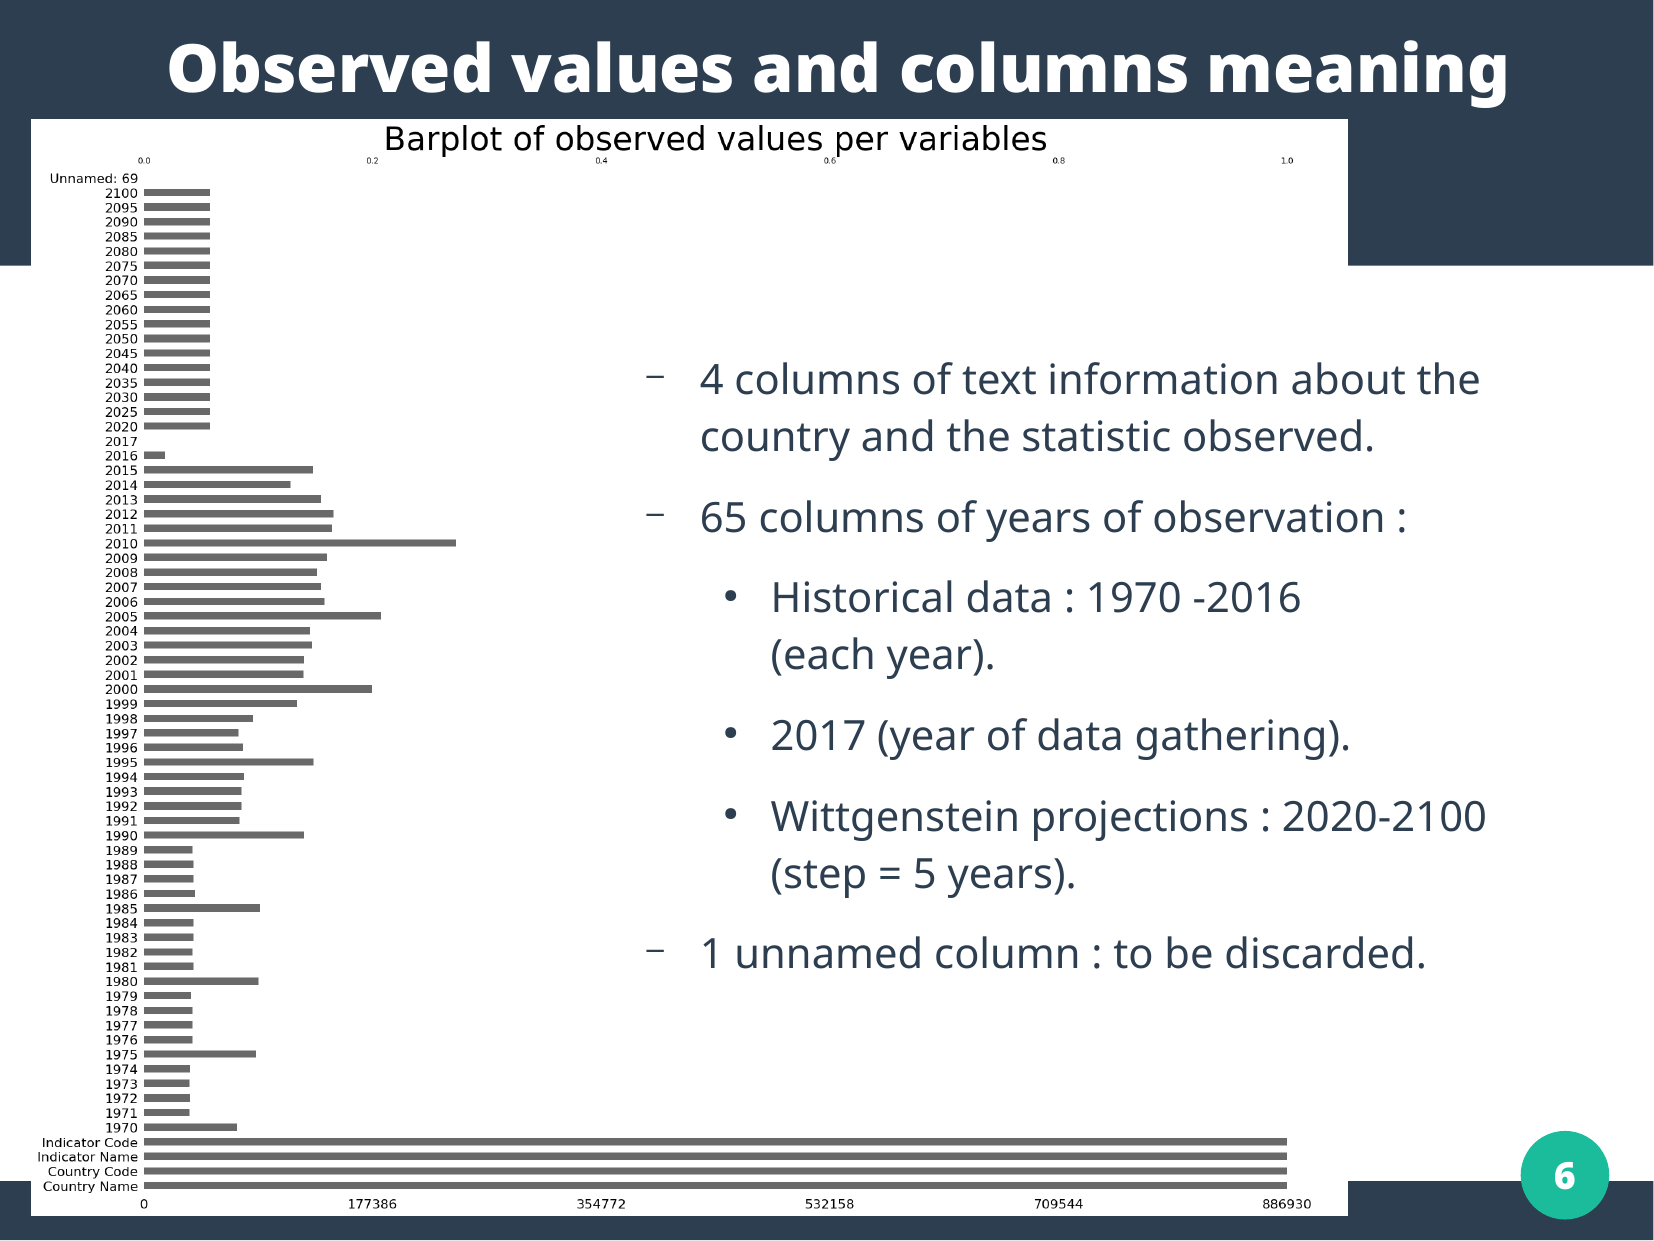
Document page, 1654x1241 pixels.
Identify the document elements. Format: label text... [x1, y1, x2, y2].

text_box 4 columns of text information about the country and the statistic observed. 65 columns of years of observation : Historical data : 1970 -2016 (each year). 2017 (year of data gathering). Wittgenstein projections : 2020-2100 (step = 5 years). 1 unnamed column : to be discarded. [543, 342, 1595, 912]
title Observed values and columns meaning [70, 0, 1607, 146]
picture [31, 119, 1348, 1216]
